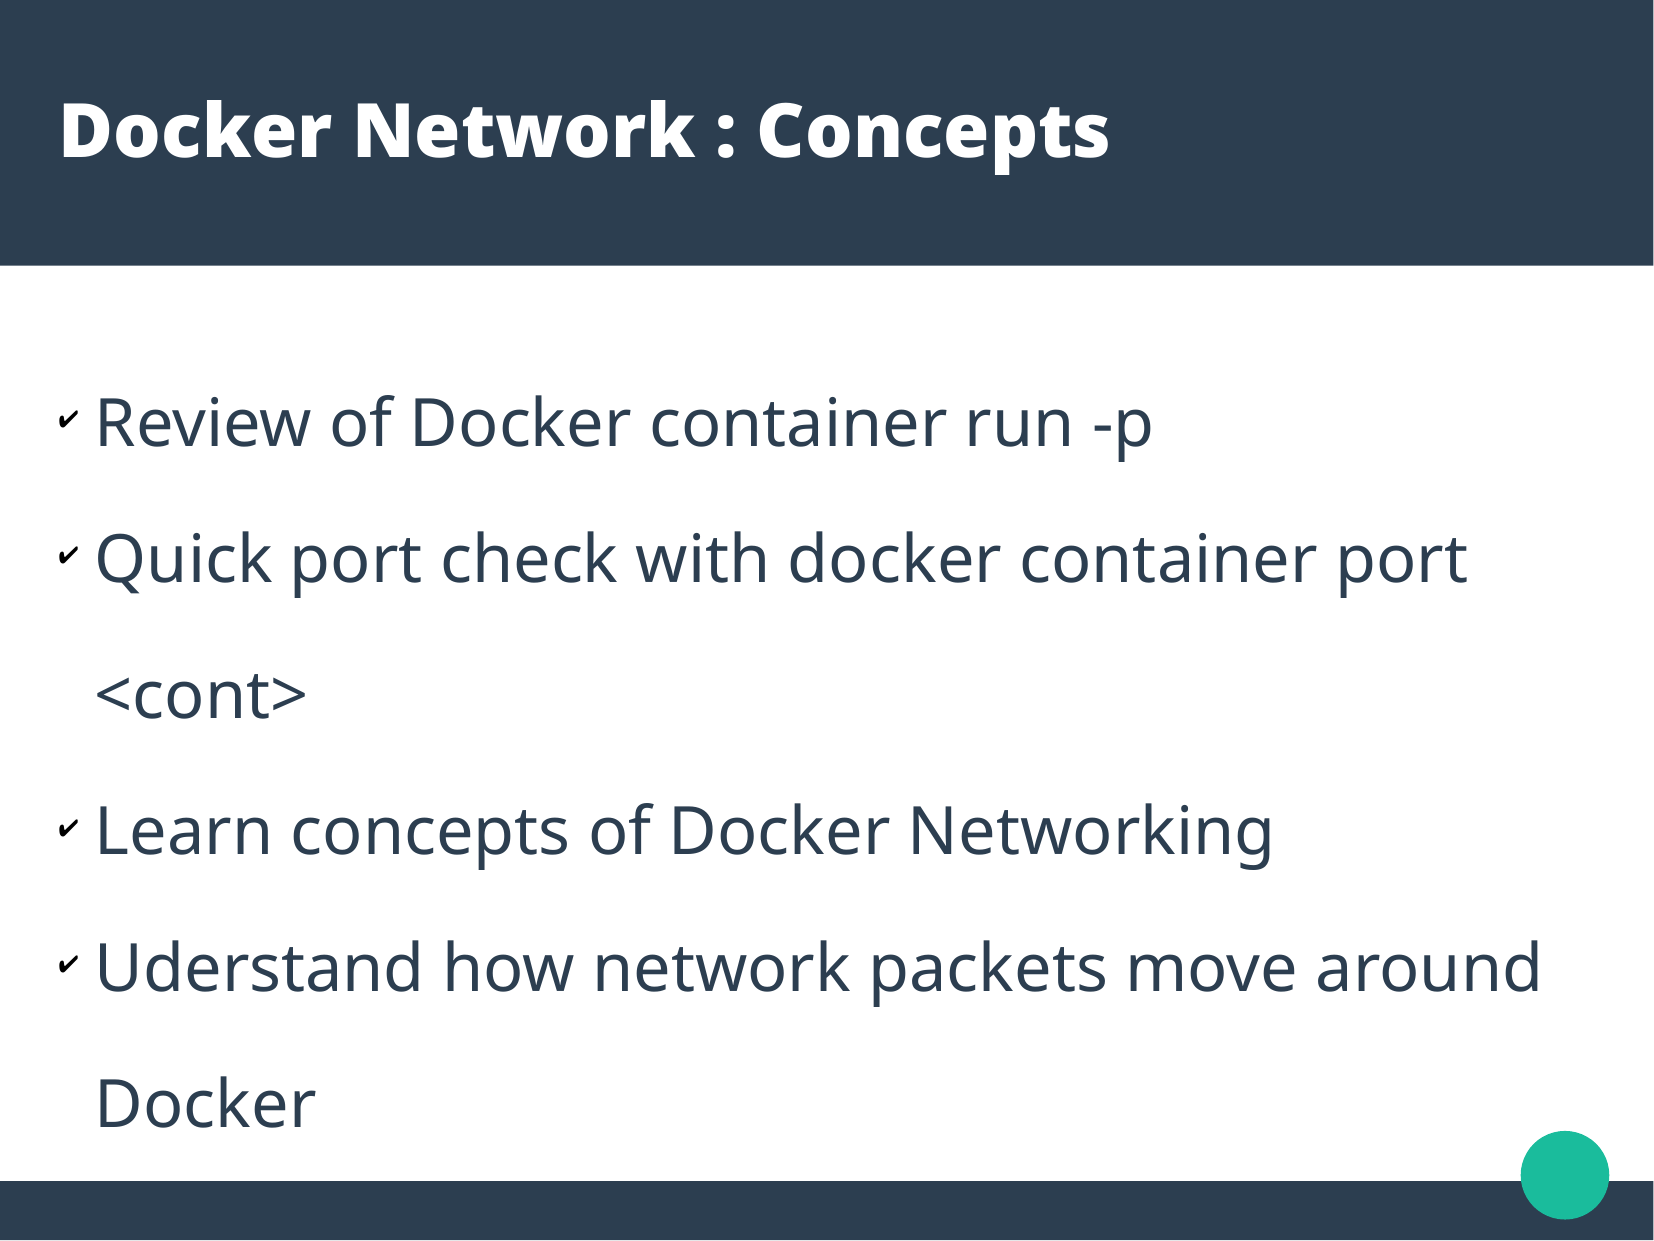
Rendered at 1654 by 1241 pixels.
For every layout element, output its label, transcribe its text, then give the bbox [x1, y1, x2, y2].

subtitle Review of Docker container run -p Quick port check with docker container port <cont> Learn concepts of Docker Networking Uderstand how network packets move around Docker [59, 291, 1595, 1186]
title Docker Network : Concepts [59, 40, 1595, 216]
